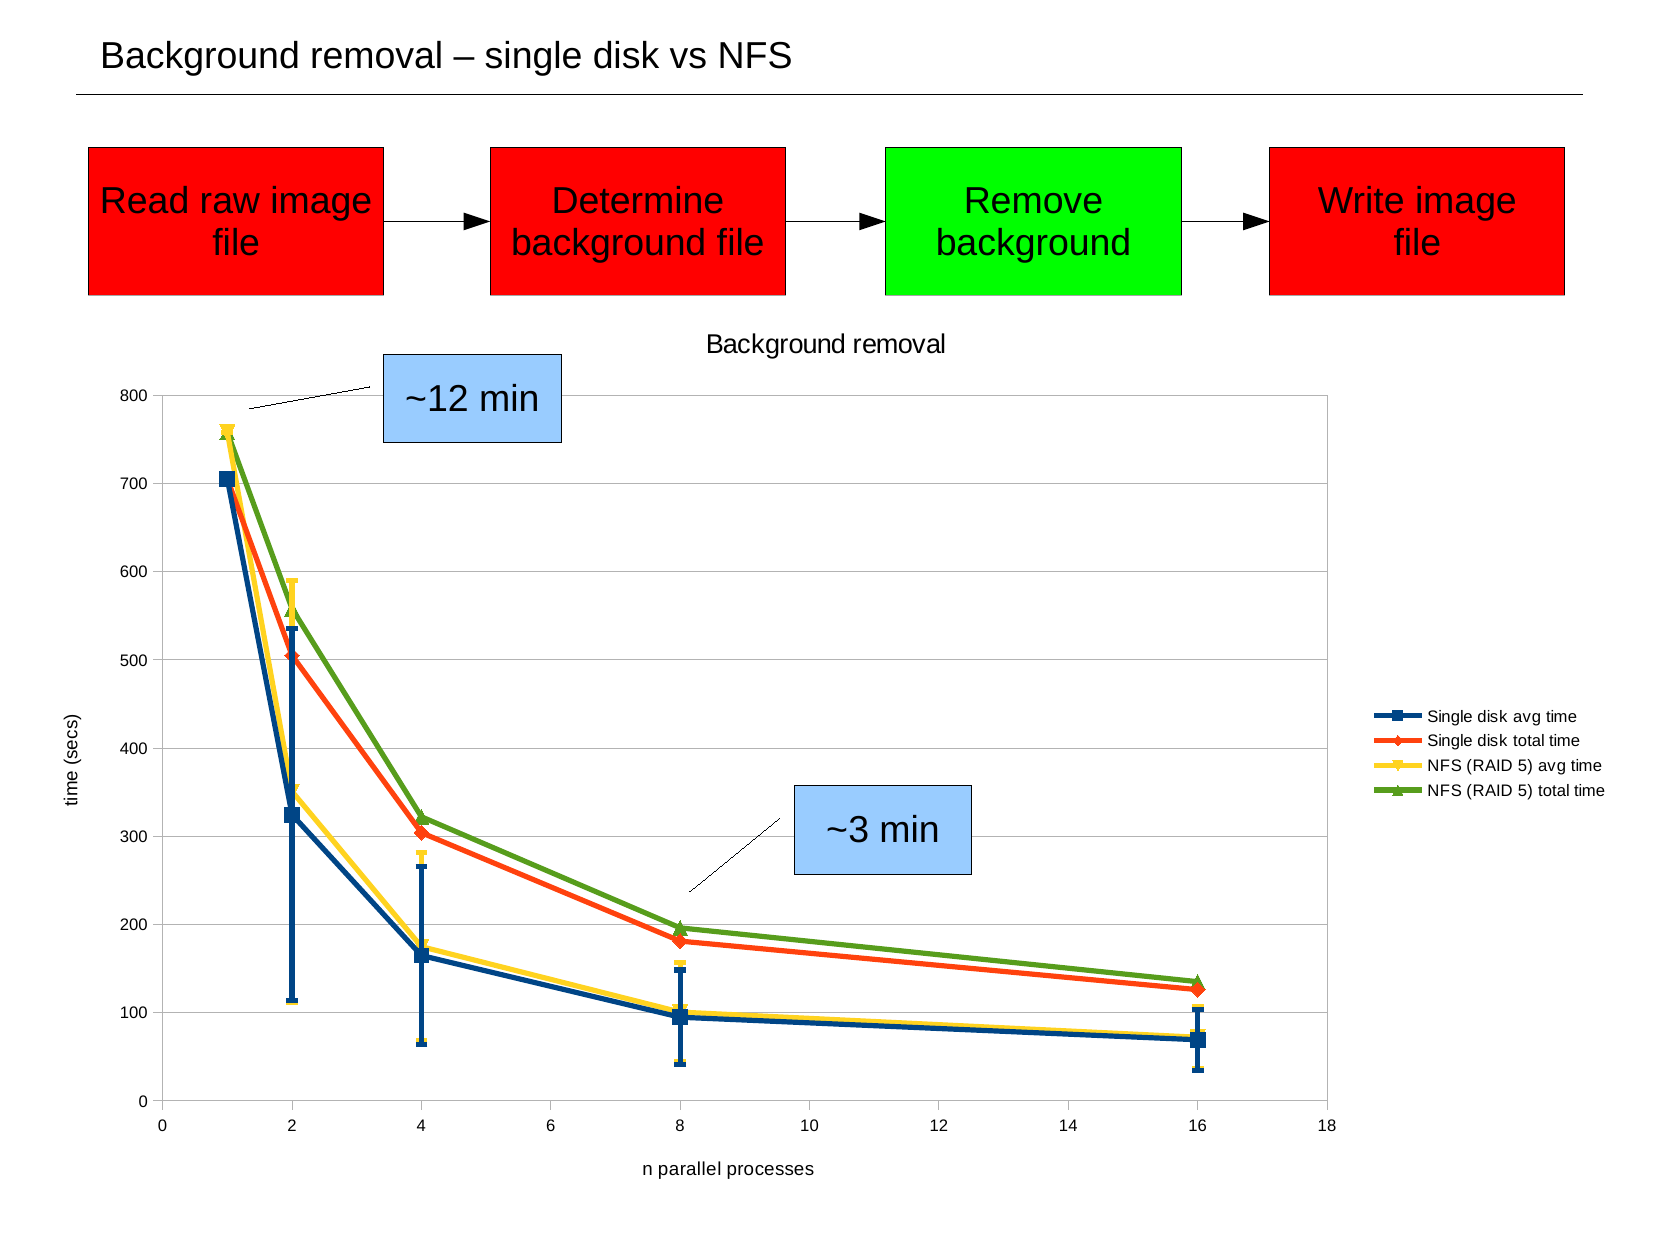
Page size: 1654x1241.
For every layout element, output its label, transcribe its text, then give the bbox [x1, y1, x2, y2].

text_box Determine background file [490, 147, 786, 295]
text_box Background removal – single disk vs NFS [85, 27, 807, 89]
text_box Write image file [1269, 147, 1565, 295]
text_box Read raw image file [88, 147, 384, 295]
text_box Remove background [885, 147, 1182, 295]
text_box ~12 min [384, 354, 561, 443]
chart [28, 295, 1625, 1211]
text_box ~3 min [794, 785, 972, 874]
